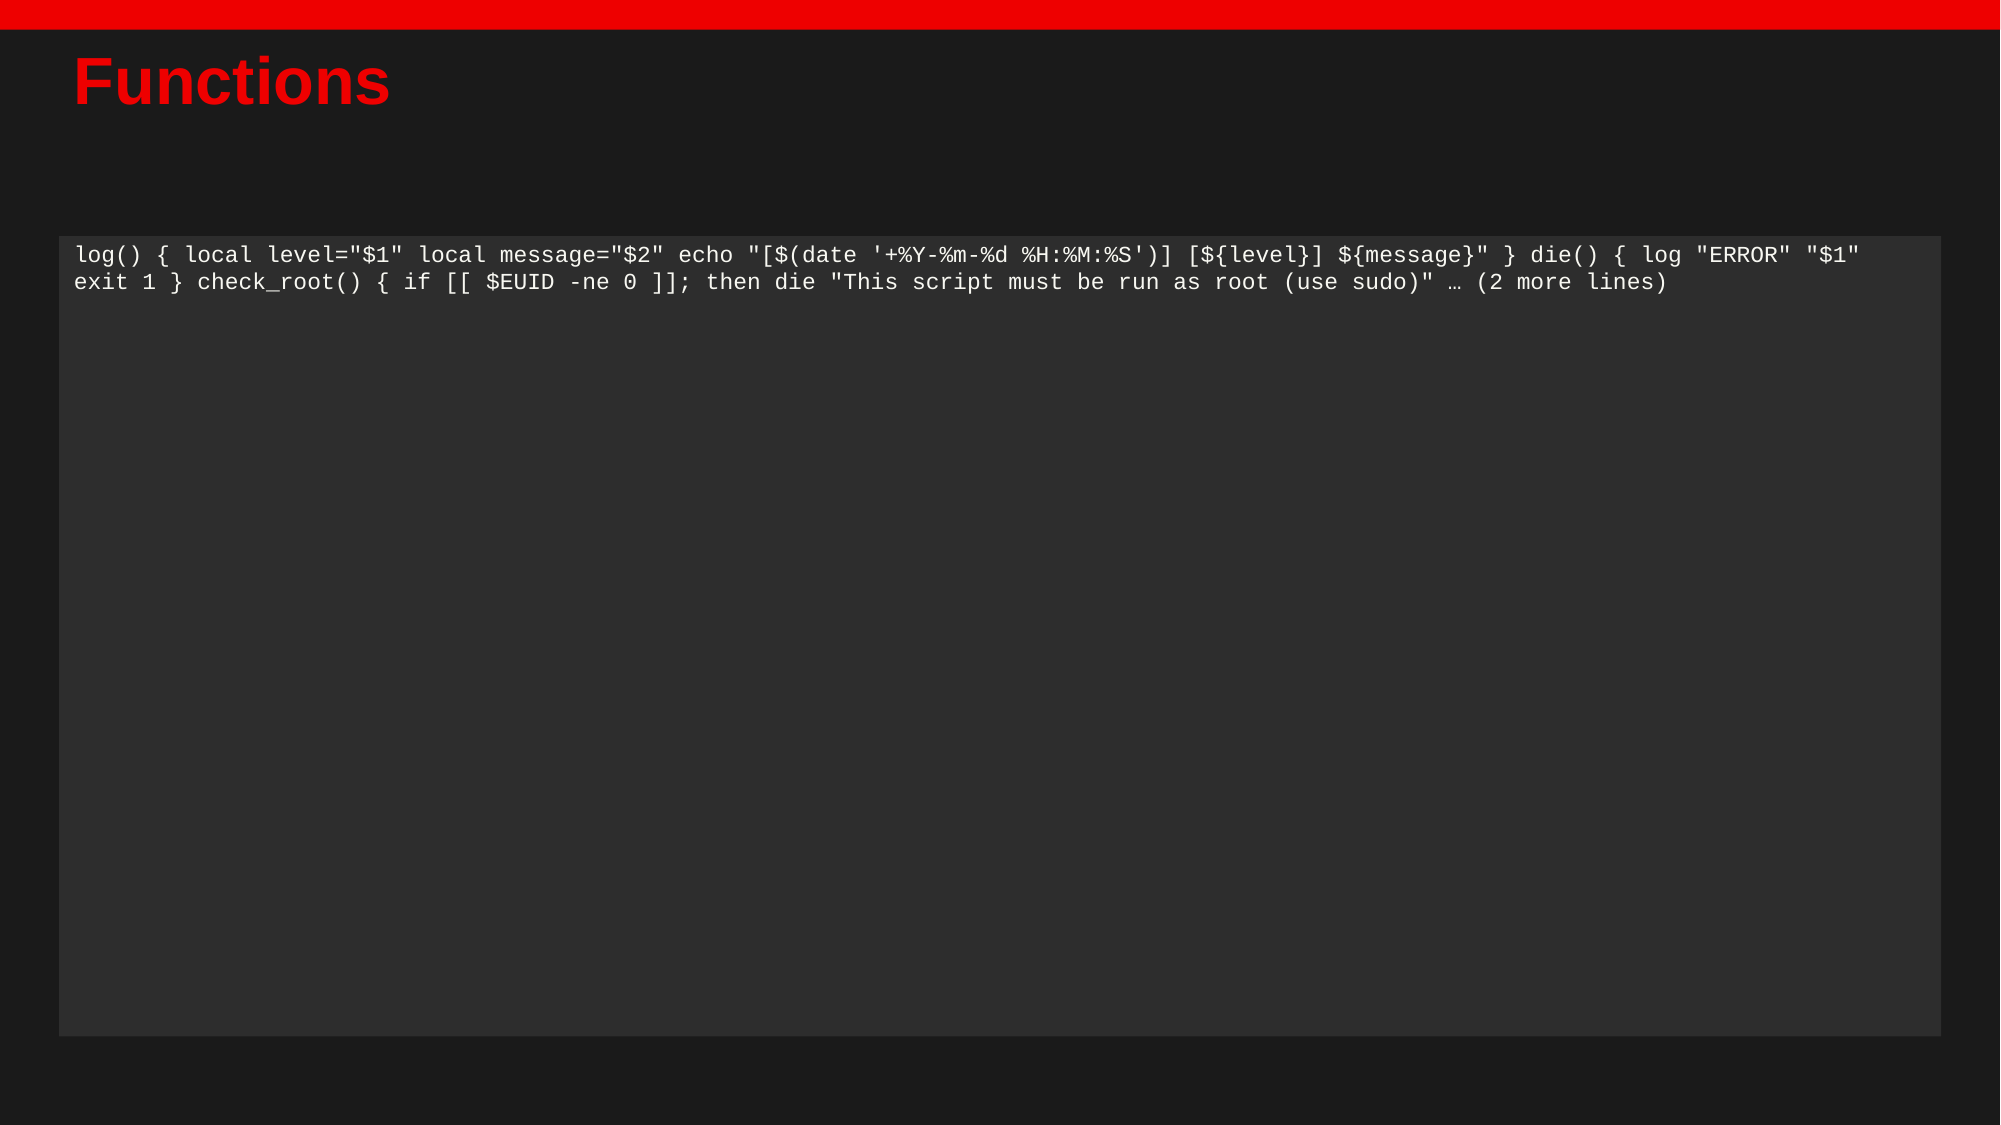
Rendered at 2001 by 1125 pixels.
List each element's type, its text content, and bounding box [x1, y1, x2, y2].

text_box [0, 0, 2001, 30]
text_box log() { local level="$1" local message="$2" echo "[$(date '+%Y-%m-%d %H:%M:%S')] [${level}] ${message}" } die() { log "ERROR" "$1" exit 1 } check_root() { if [[ $EUID -ne 0 ]]; then die "This script must be run as root (use sudo)" … (2 more lines) [59, 236, 1942, 1037]
text_box Functions [59, 36, 1942, 208]
